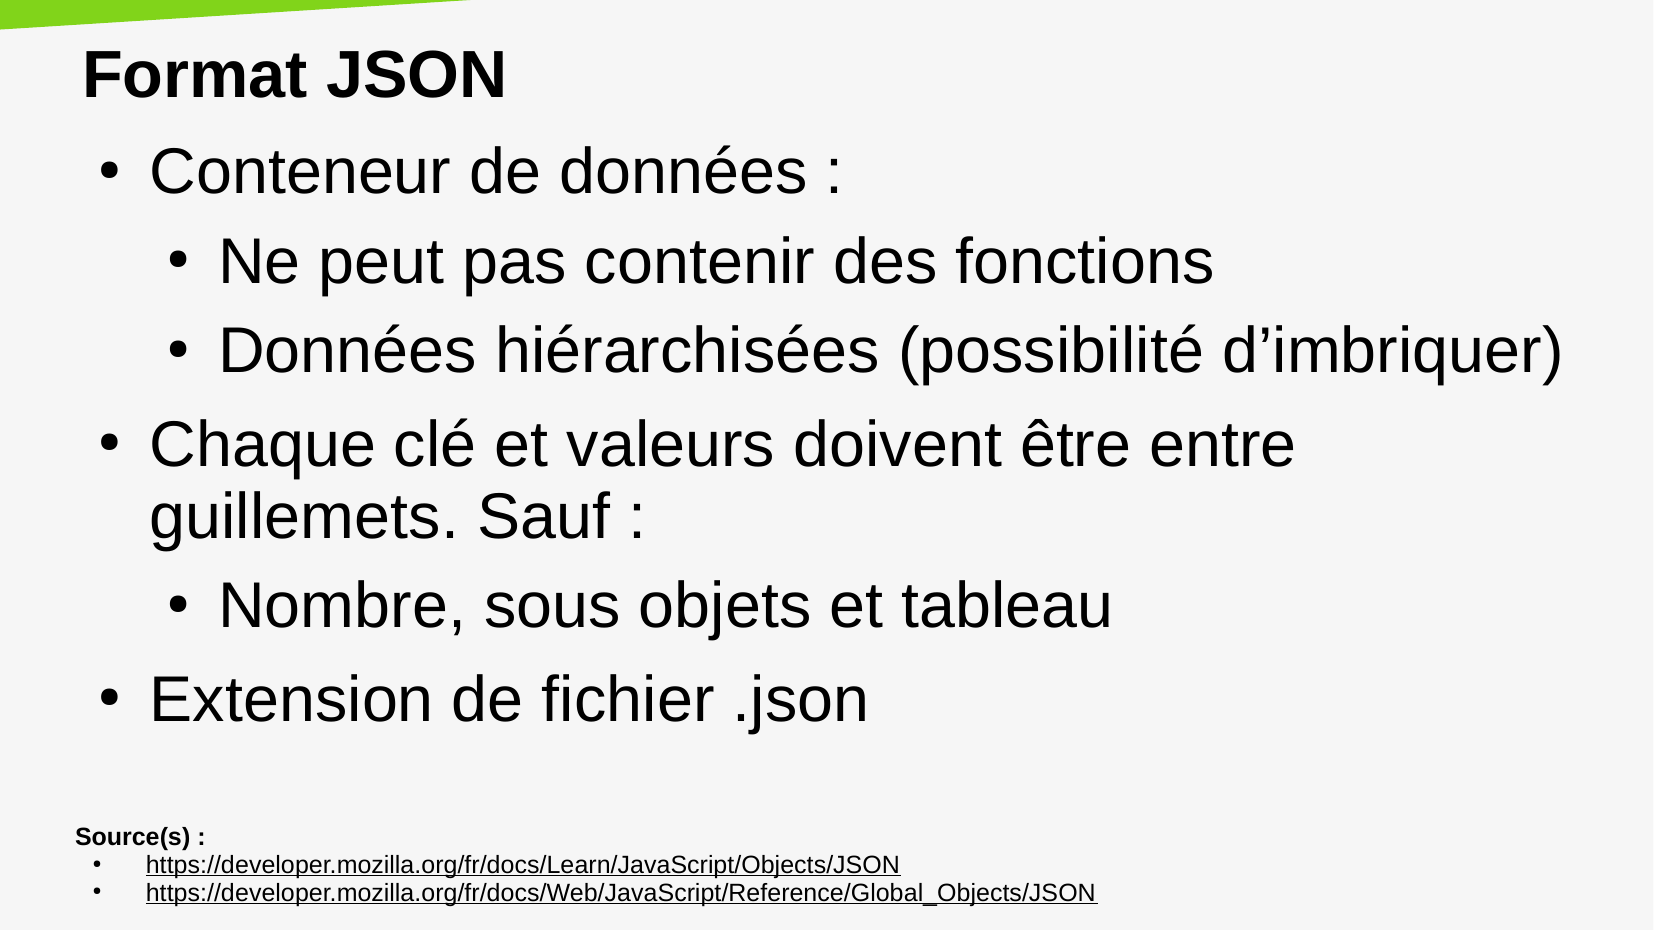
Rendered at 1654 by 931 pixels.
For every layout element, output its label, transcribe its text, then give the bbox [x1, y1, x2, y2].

text_box [0, 0, 471, 30]
list Conteneur de données : Ne peut pas contenir des fonctions Données hiérarchisées (possibilité d’imbriquer) Chaque clé et valeurs doivent être entre guillemets. Sauf : Nombre, sous objets et tableau Extension de fichier .json [80, 135, 1620, 739]
text_box Source(s) : https://developer.mozilla.org/fr/docs/Learn/JavaScript/Objects/JSON https://developer.mozilla.org/fr/docs/Web/JavaScript/Reference/Global_Objects/JSON [60, 815, 1546, 929]
title Format JSON [82, 37, 1571, 114]
